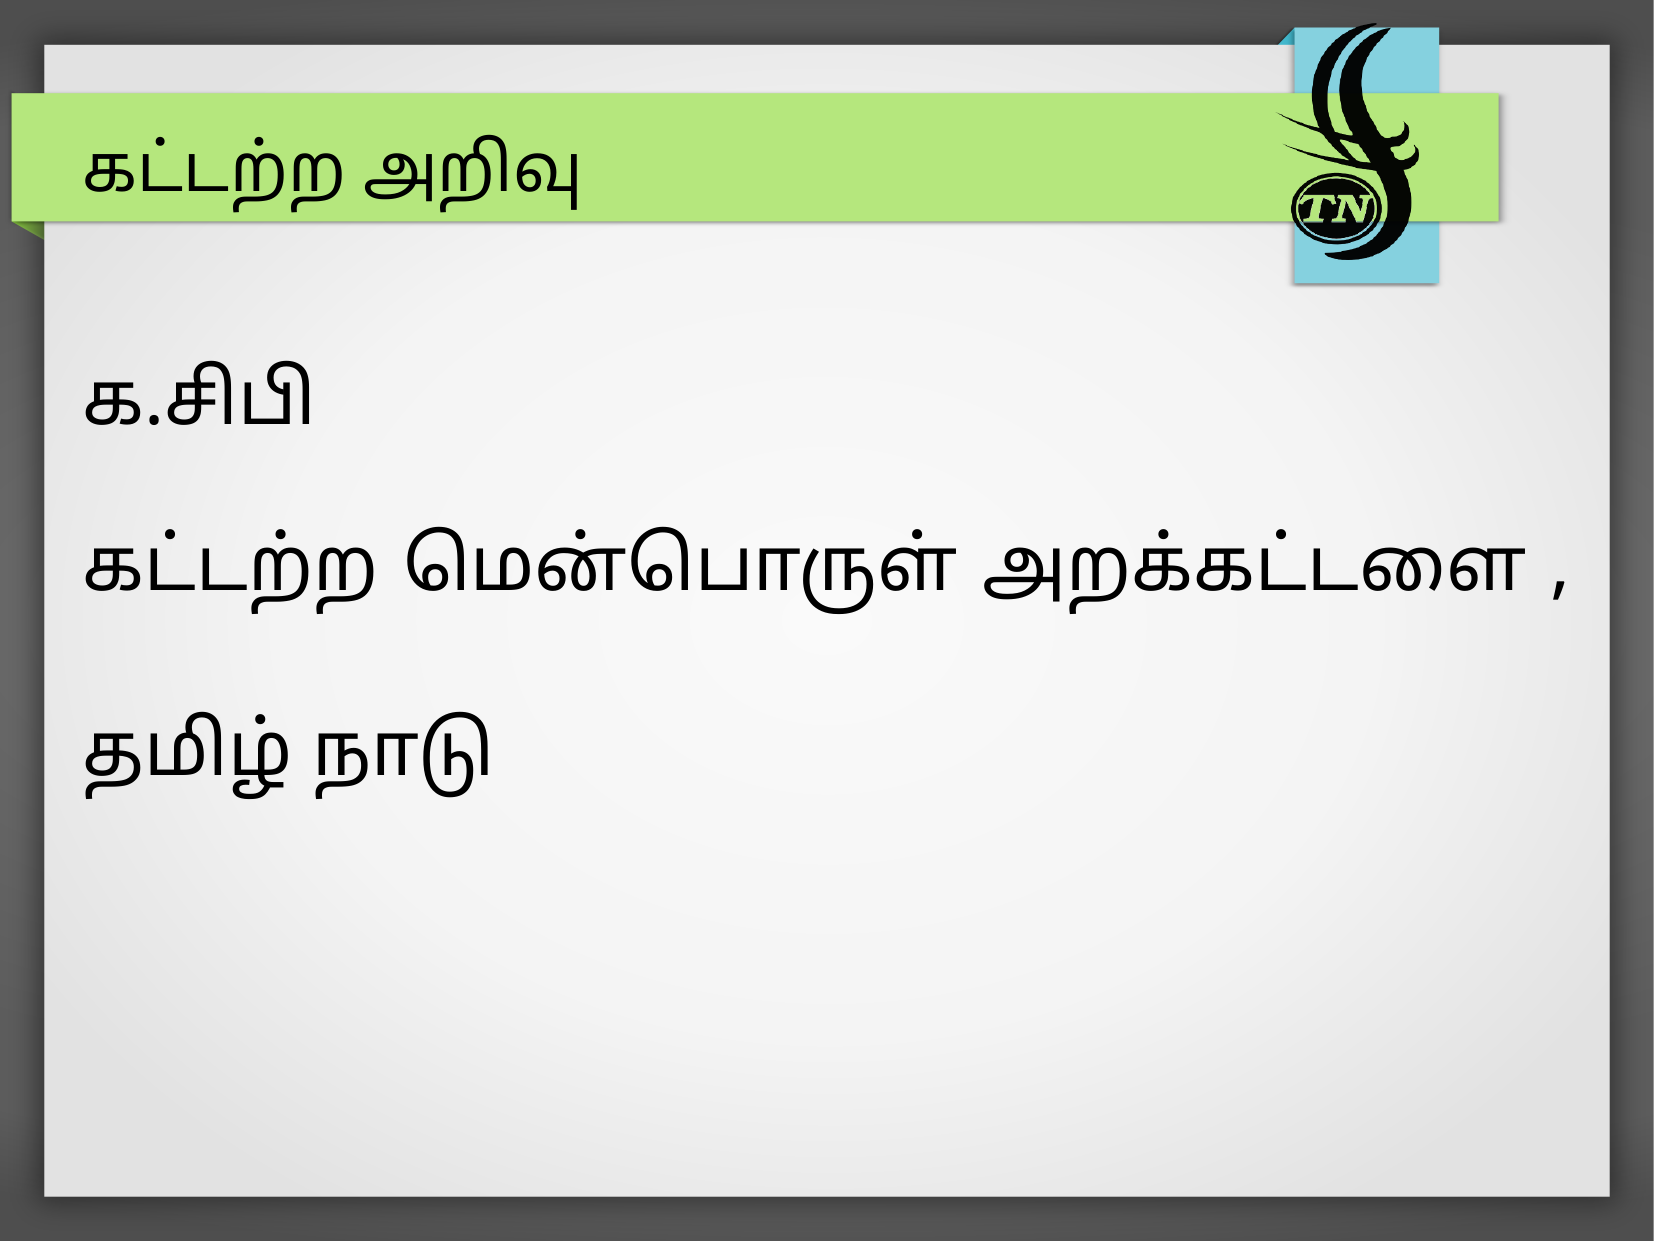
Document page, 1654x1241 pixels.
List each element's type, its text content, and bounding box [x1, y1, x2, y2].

picture [0, 0, 1654, 1241]
subtitle க.சிபி கட்டற்ற மென்பொருள் அறக்கட்டளை , தமிழ் நாடு [82, 295, 1571, 1015]
title கட்டற்ற அறிவு [82, 94, 1264, 213]
